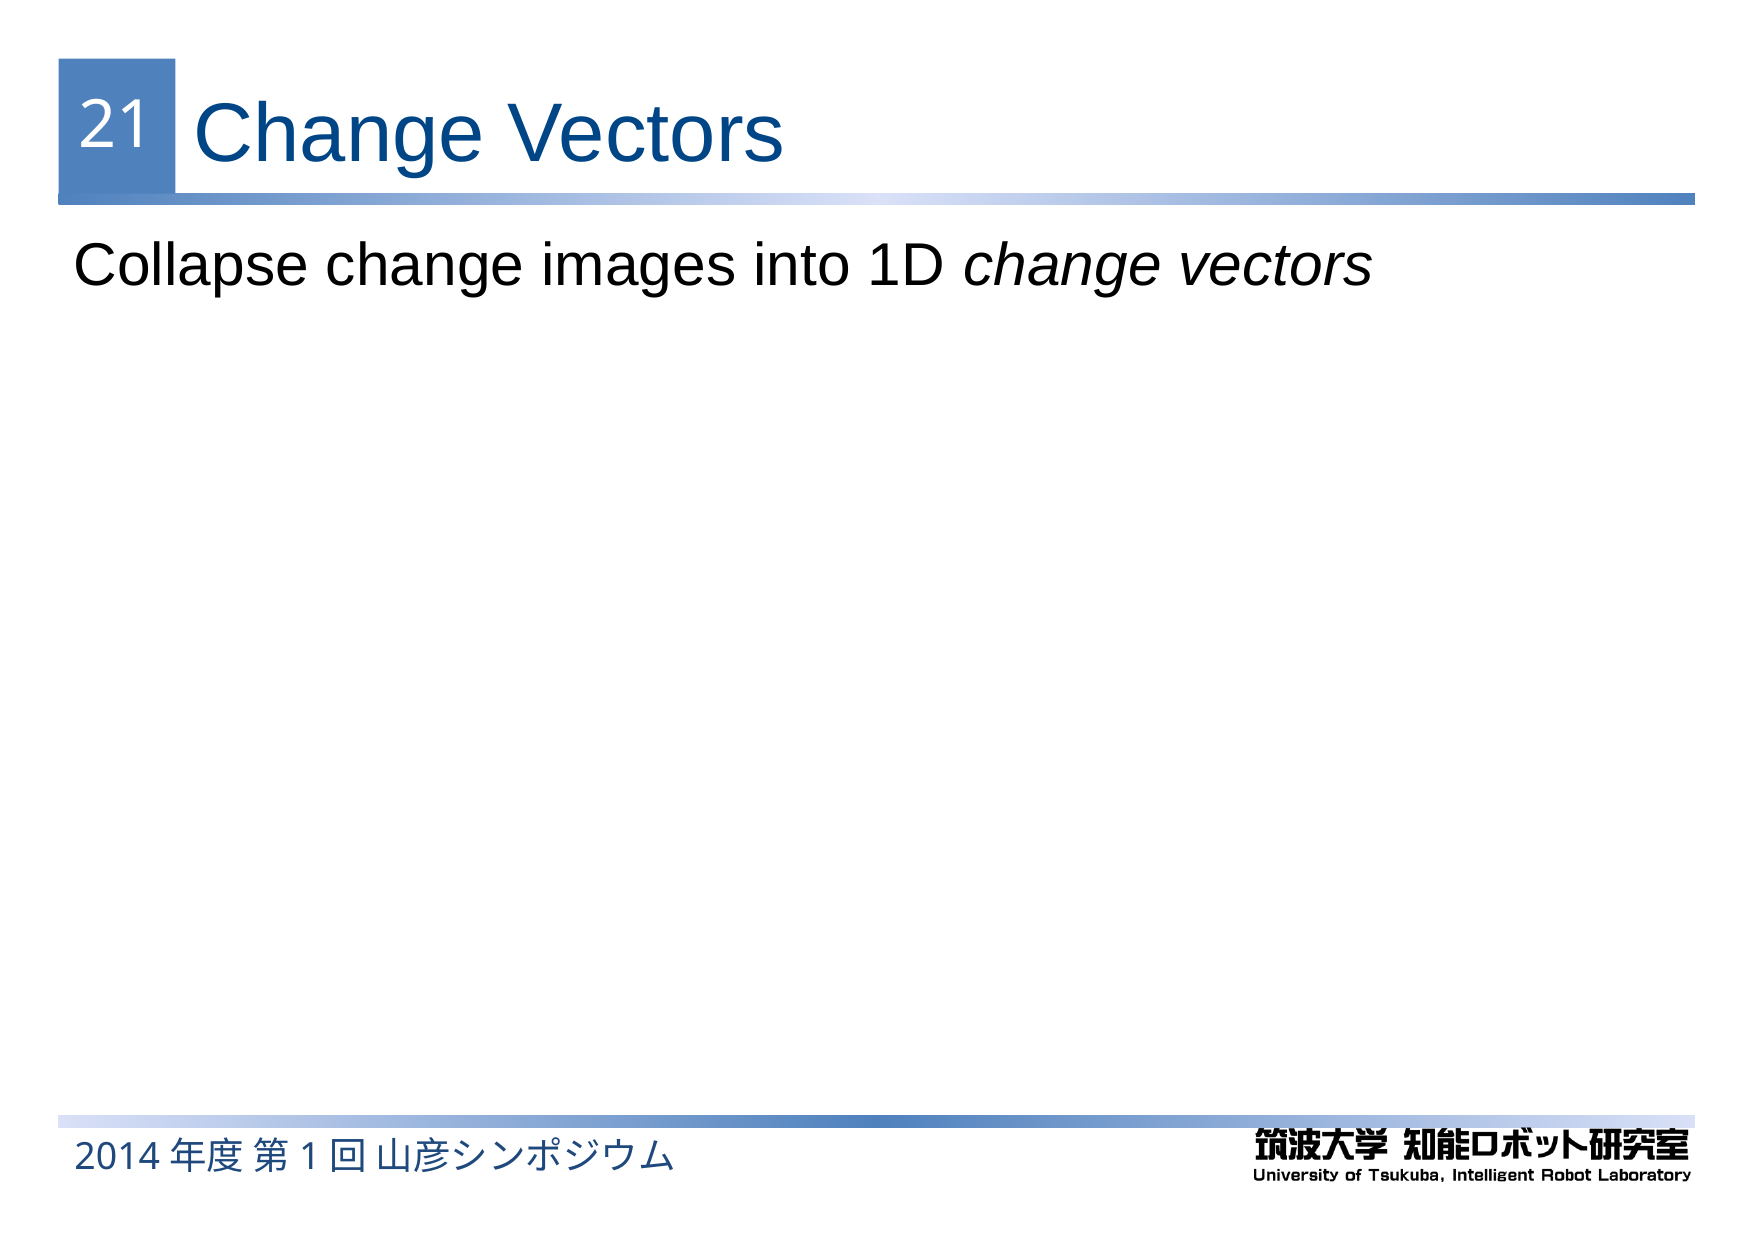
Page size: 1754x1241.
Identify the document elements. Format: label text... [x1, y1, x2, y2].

picture [1252, 1127, 1691, 1182]
title Change Vectors [193, 61, 1651, 205]
text_box Collapse change images into 1D change vectors [58, 223, 1696, 307]
